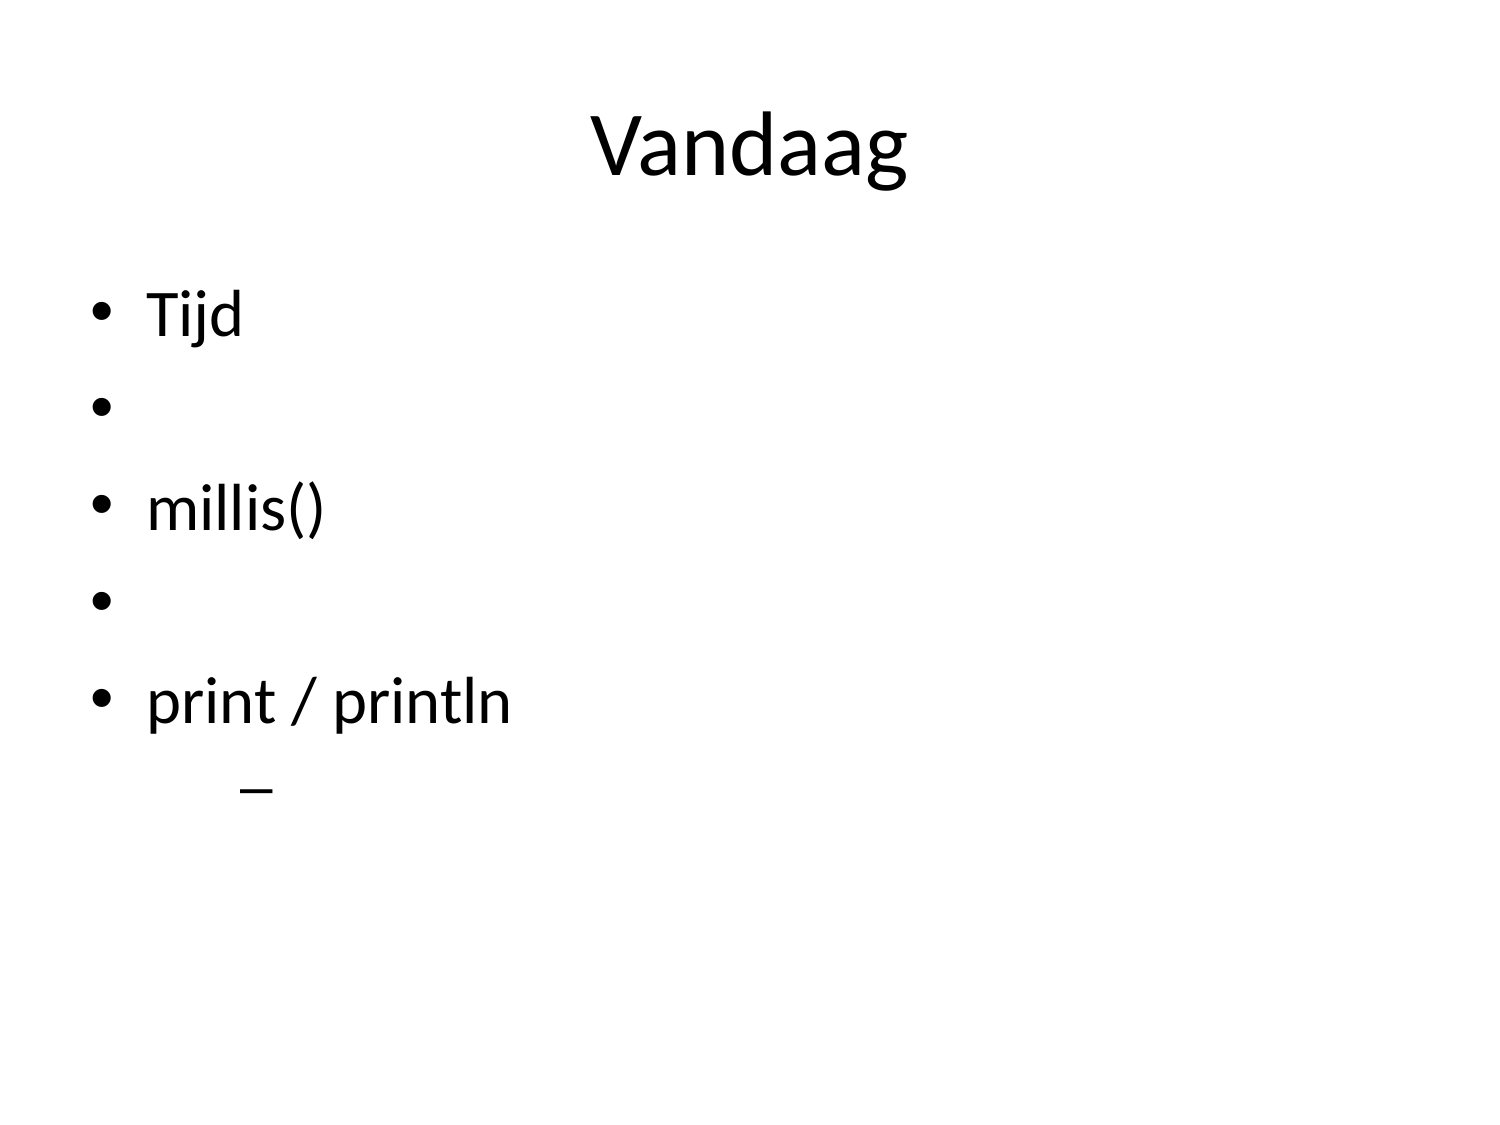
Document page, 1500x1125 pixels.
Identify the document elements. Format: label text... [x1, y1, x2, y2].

list Tijd millis() print / println [75, 262, 1426, 1005]
title Vandaag [75, 45, 1426, 233]
